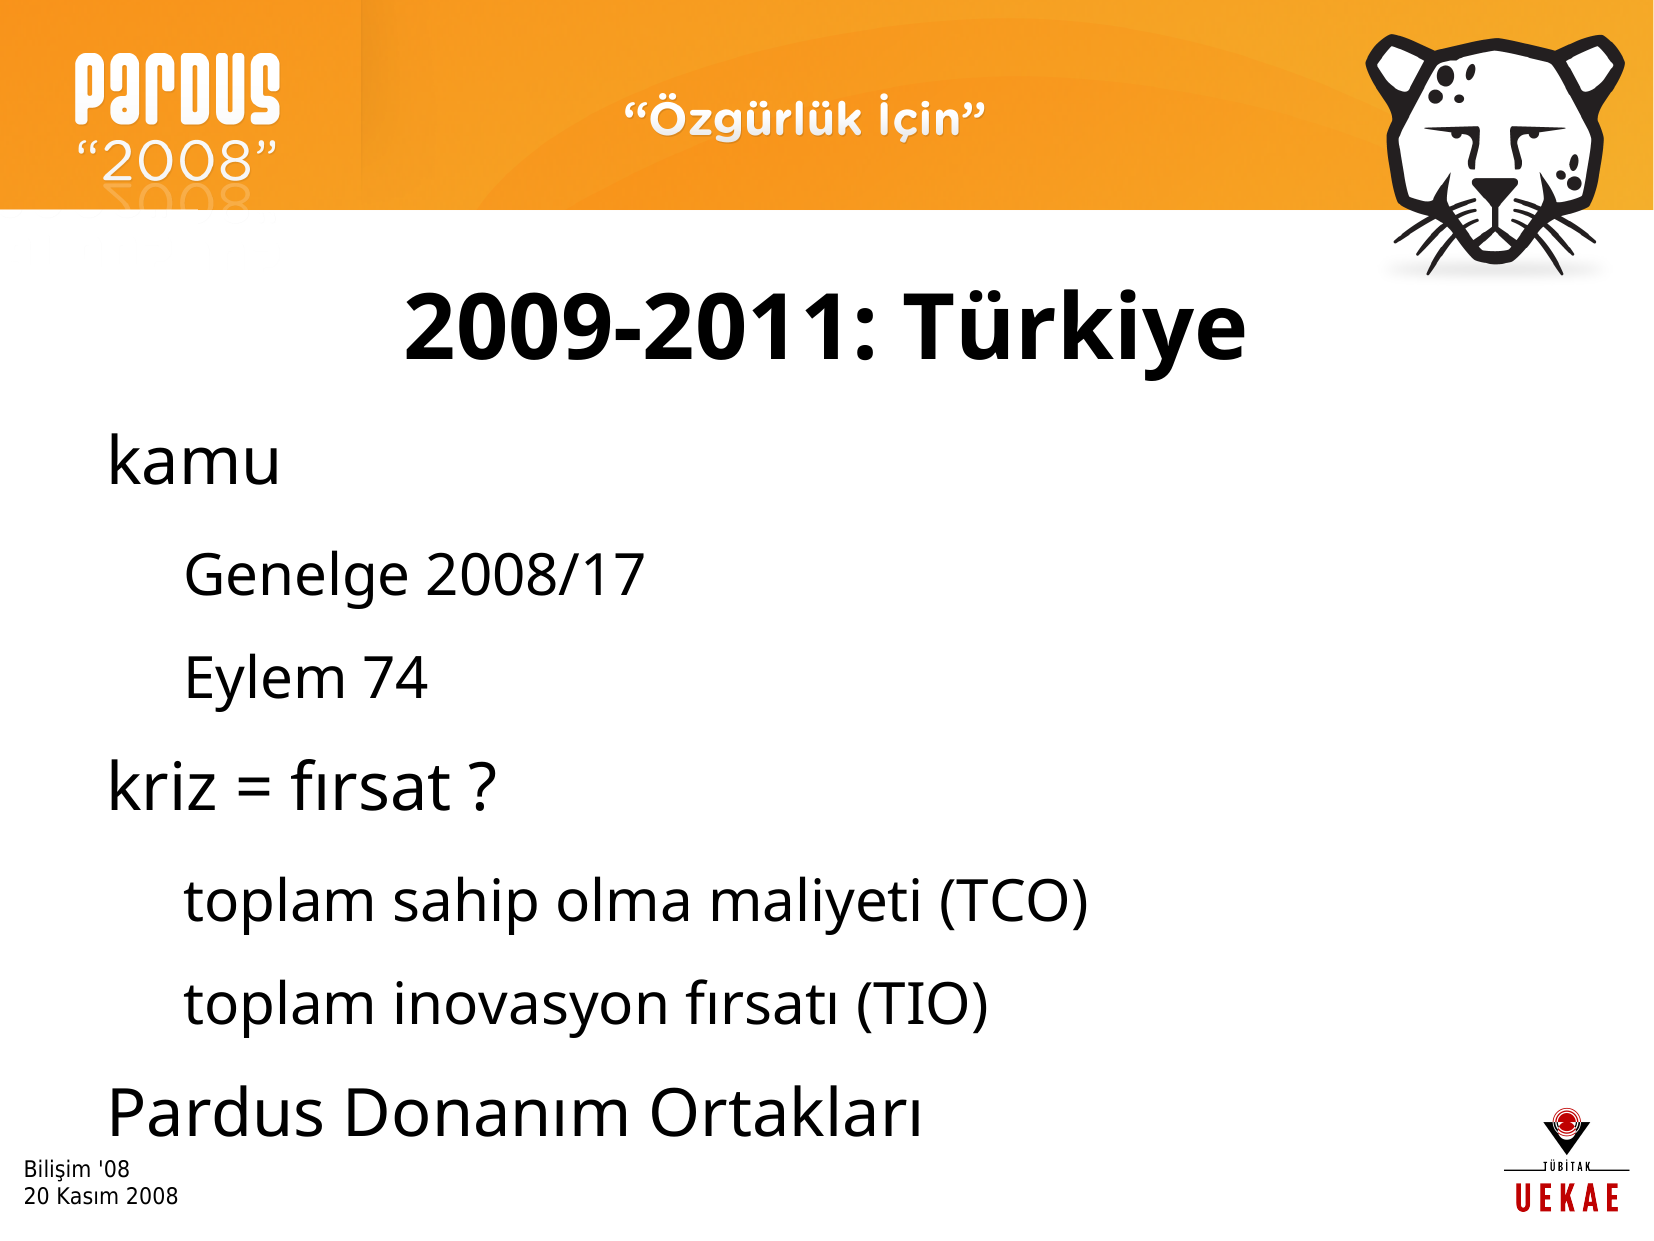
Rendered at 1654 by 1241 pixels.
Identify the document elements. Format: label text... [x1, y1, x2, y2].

picture [1500, 1104, 1634, 1215]
list kamu Genelge 2008/17 Eylem 74 kriz = fırsat ? toplam sahip olma maliyeti (TCO) toplam inovasyon fırsatı (TIO) Pardus Donanım Ortakları [88, 413, 1571, 1072]
picture [0, 0, 1654, 293]
title 2009-2011: Türkiye [82, 220, 1571, 428]
